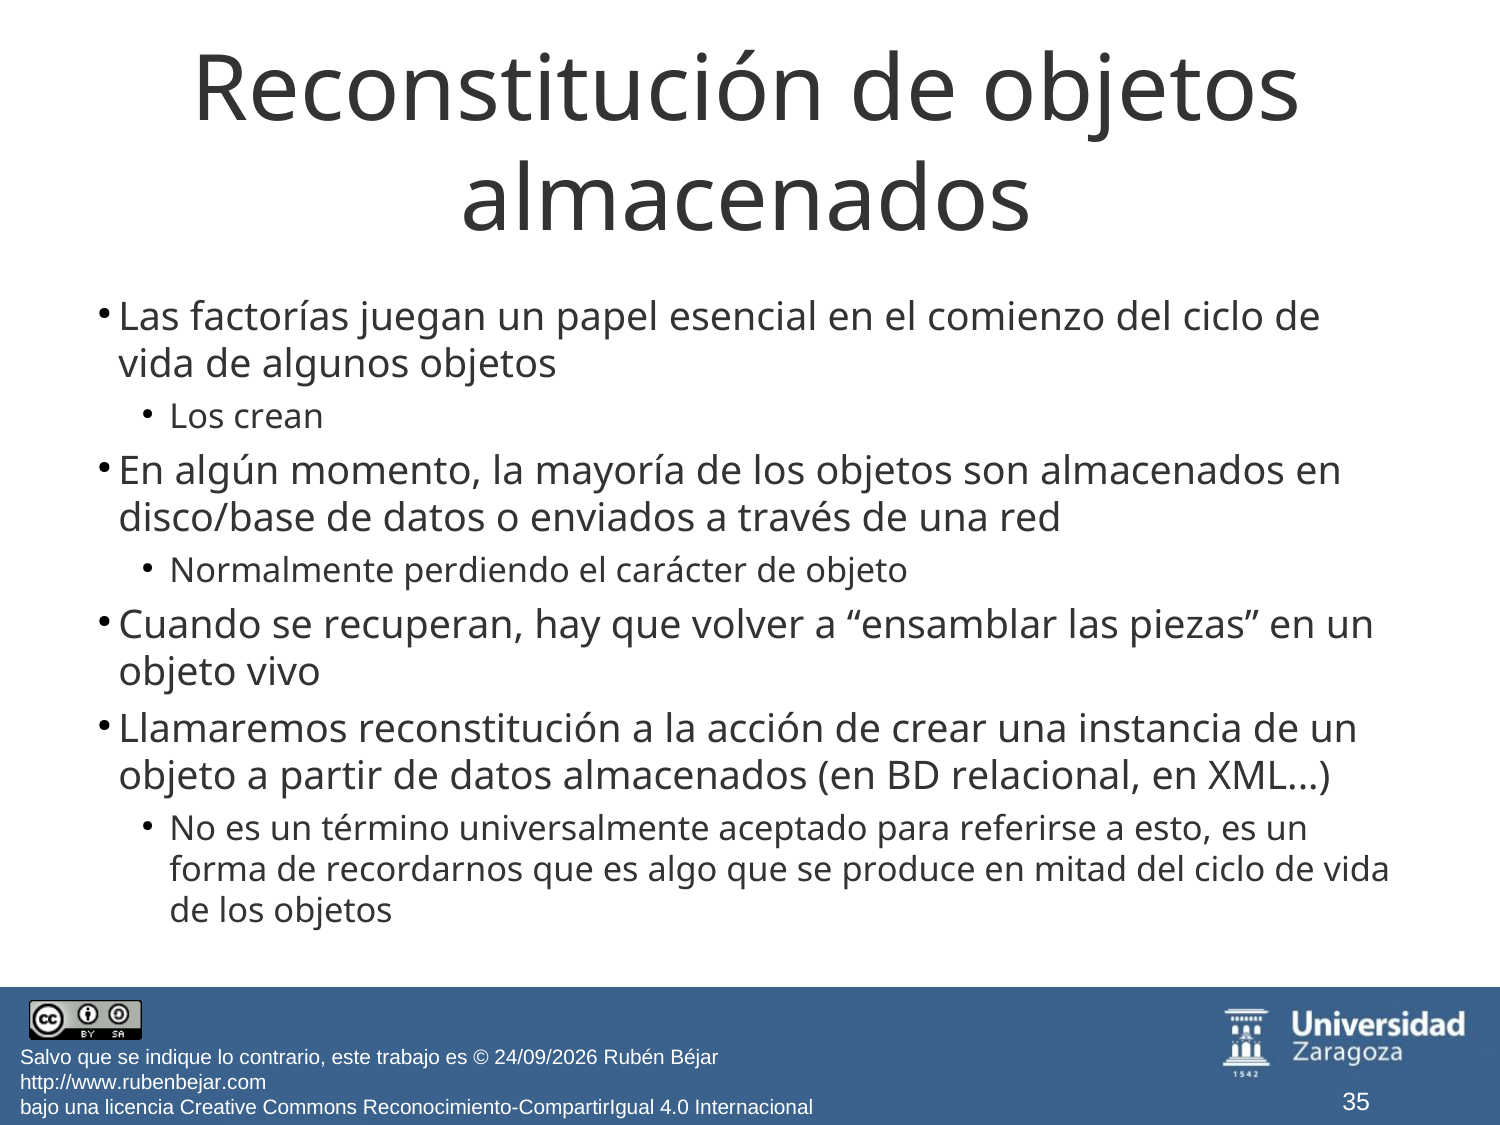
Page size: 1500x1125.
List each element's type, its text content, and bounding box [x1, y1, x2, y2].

list Las factorías juegan un papel esencial en el comienzo del ciclo de vida de algunos objetos Los crean En algún momento, la mayoría de los objetos son almacenados en disco/base de datos o enviados a través de una red Normalmente perdiendo el carácter de objeto Cuando se recuperan, hay que volver a “ensamblar las piezas” en un objeto vivo Llamaremos reconstitución a la acción de crear una instancia de un objeto a partir de datos almacenados (en BD relacional, en XML...) No es un término universalmente aceptado para referirse a esto, es un forma de recordarnos que es algo que se produce en mitad del ciclo de vida de los objetos [82, 283, 1418, 957]
title Reconstitución de objetos almacenados [74, 21, 1420, 257]
picture [0, 987, 1500, 1125]
